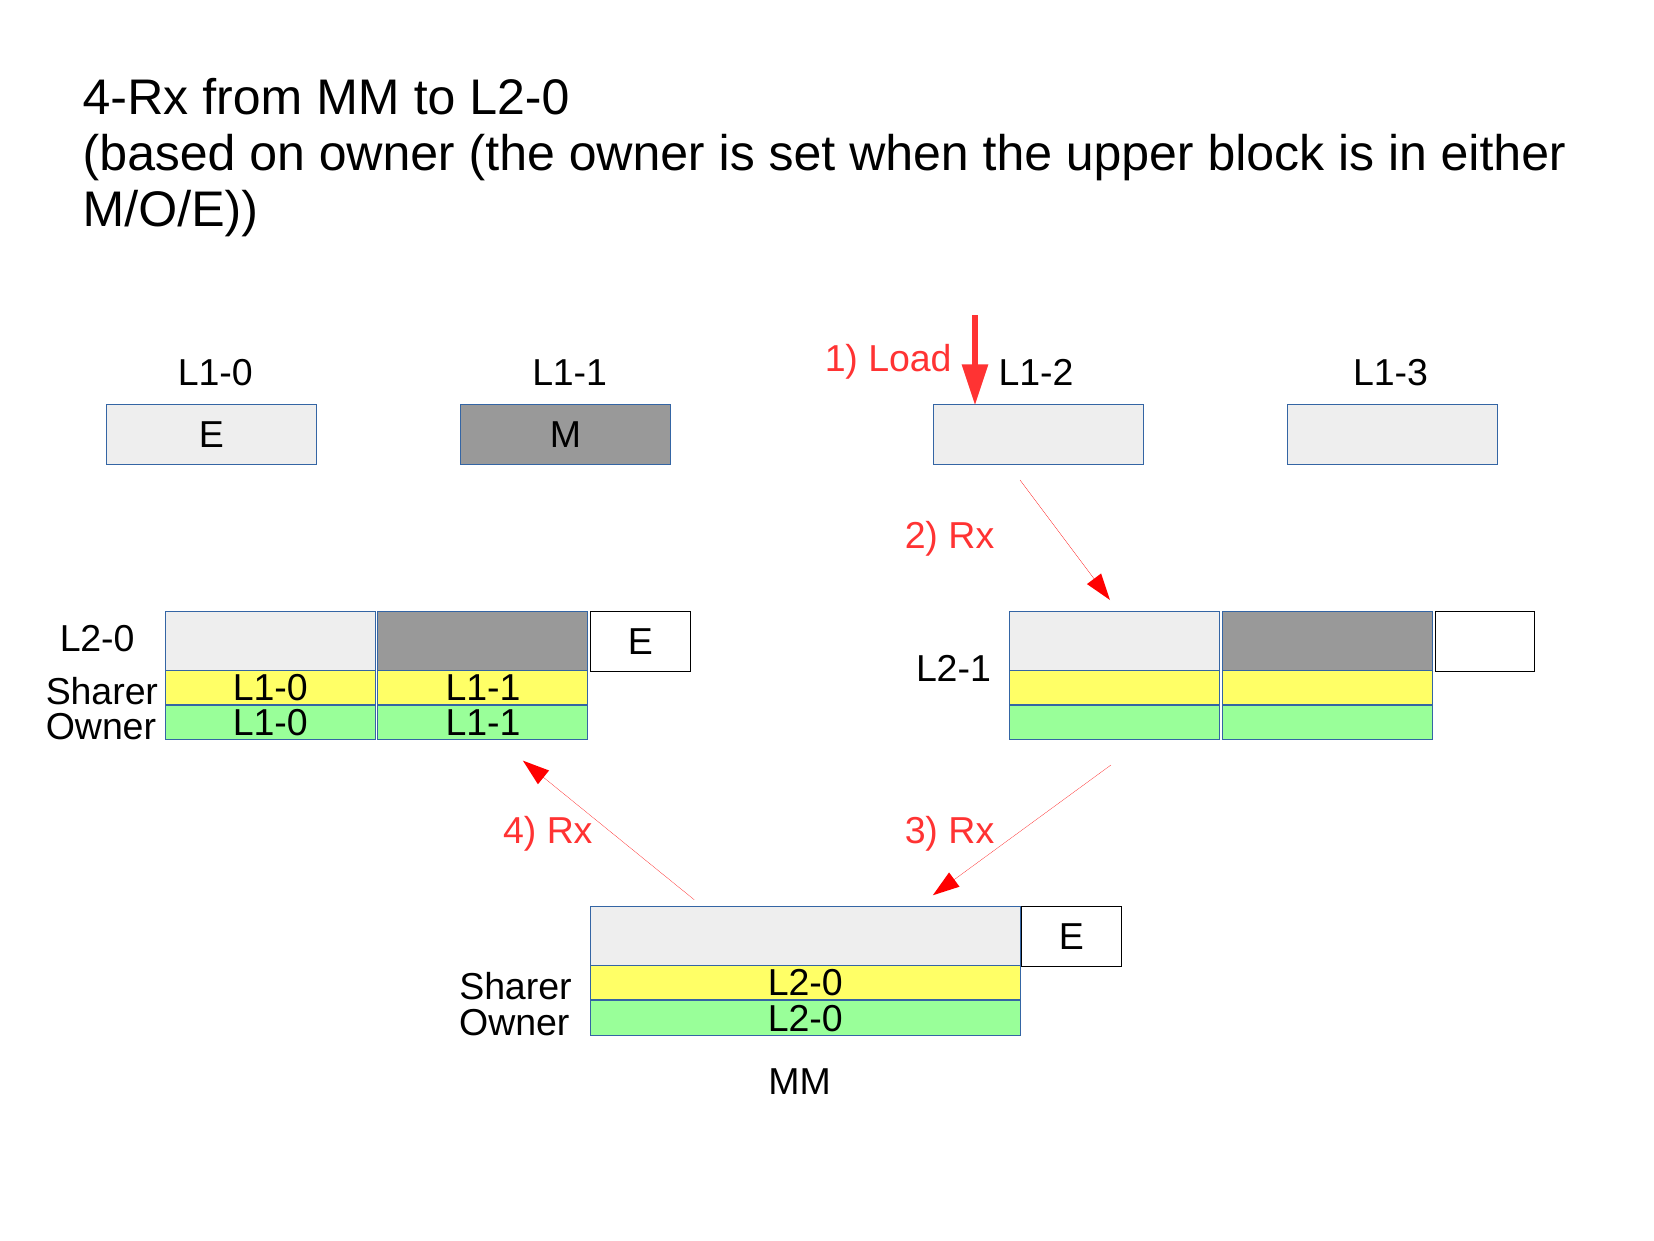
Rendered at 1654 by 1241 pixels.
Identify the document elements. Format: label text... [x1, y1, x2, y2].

text_box [1009, 611, 1220, 740]
text_box [1435, 611, 1535, 672]
title 4-Rx from MM to L2-0 (based on owner (the owner is set when the upper block is in either M/O/E)) [82, 49, 1571, 257]
text_box L2-0 [590, 965, 1021, 1000]
text_box L1-0 [174, 670, 376, 705]
text_box 3) Rx [889, 802, 1010, 860]
text_box Sharer [31, 662, 174, 720]
text_box L1-3 [1338, 344, 1474, 402]
text_box 4) Rx [488, 802, 609, 860]
text_box [933, 404, 1144, 465]
text_box L1-1 [377, 670, 588, 705]
text_box L1-0 [163, 344, 299, 402]
text_box [1222, 611, 1433, 740]
text_box E [1021, 906, 1122, 967]
text_box 2) Rx [889, 507, 1010, 564]
text_box L1-1 [517, 344, 653, 402]
text_box L2-1 [901, 639, 1037, 697]
text_box M [460, 404, 671, 465]
text_box [377, 611, 588, 670]
text_box 1) Load [810, 330, 969, 387]
text_box Owner [444, 1016, 585, 1051]
text_box L1-0 [171, 705, 376, 740]
text_box L2-0 [45, 610, 181, 668]
text_box [590, 906, 1021, 965]
text_box [1287, 404, 1498, 465]
text_box E [106, 404, 317, 465]
text_box L2-0 [590, 1000, 1021, 1036]
text_box E [590, 611, 691, 672]
text_box [174, 611, 376, 670]
text_box L1-1 [377, 705, 588, 740]
text_box MM [753, 1053, 889, 1111]
text_box Sharer [444, 958, 587, 1016]
text_box L1-2 [983, 344, 1119, 402]
text_box Owner [31, 720, 171, 756]
